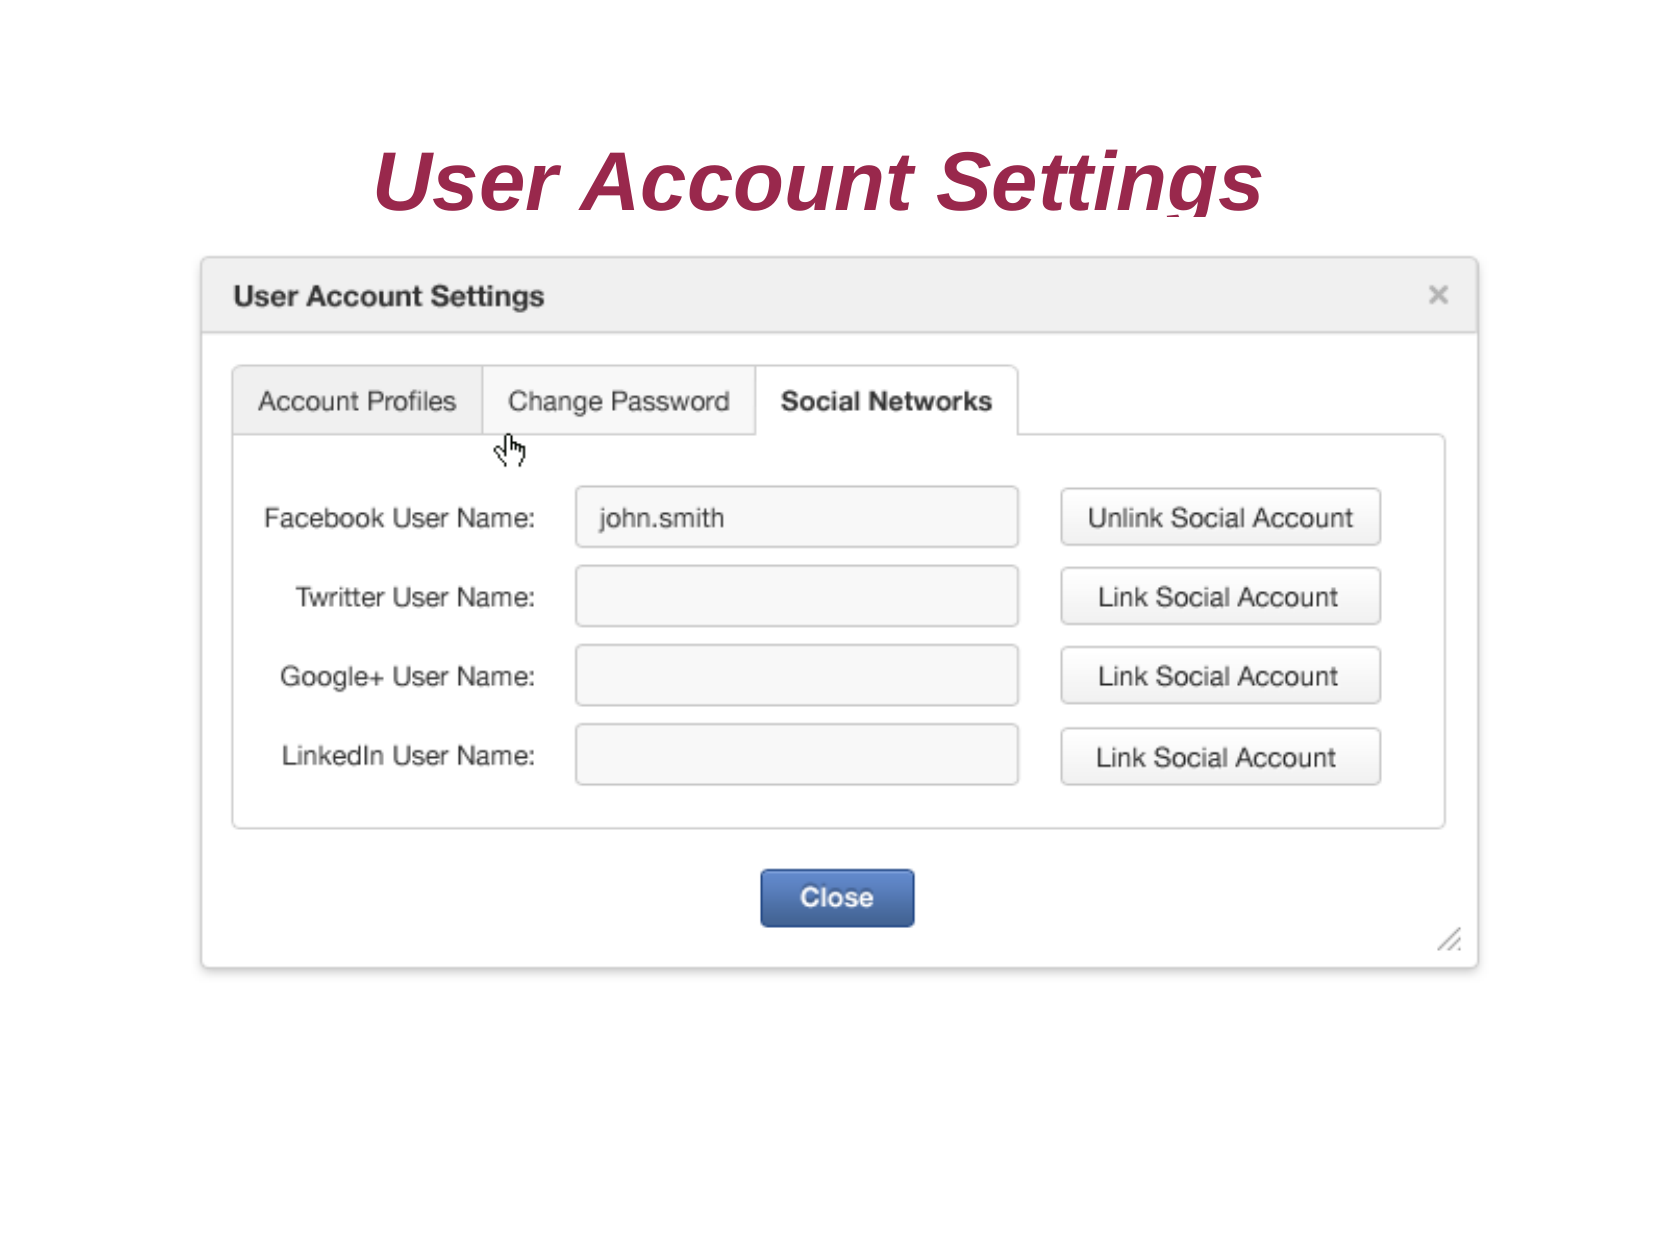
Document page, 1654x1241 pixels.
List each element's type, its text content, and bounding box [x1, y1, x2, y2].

title User Account Settings [75, 77, 1564, 286]
picture [161, 217, 1509, 1028]
